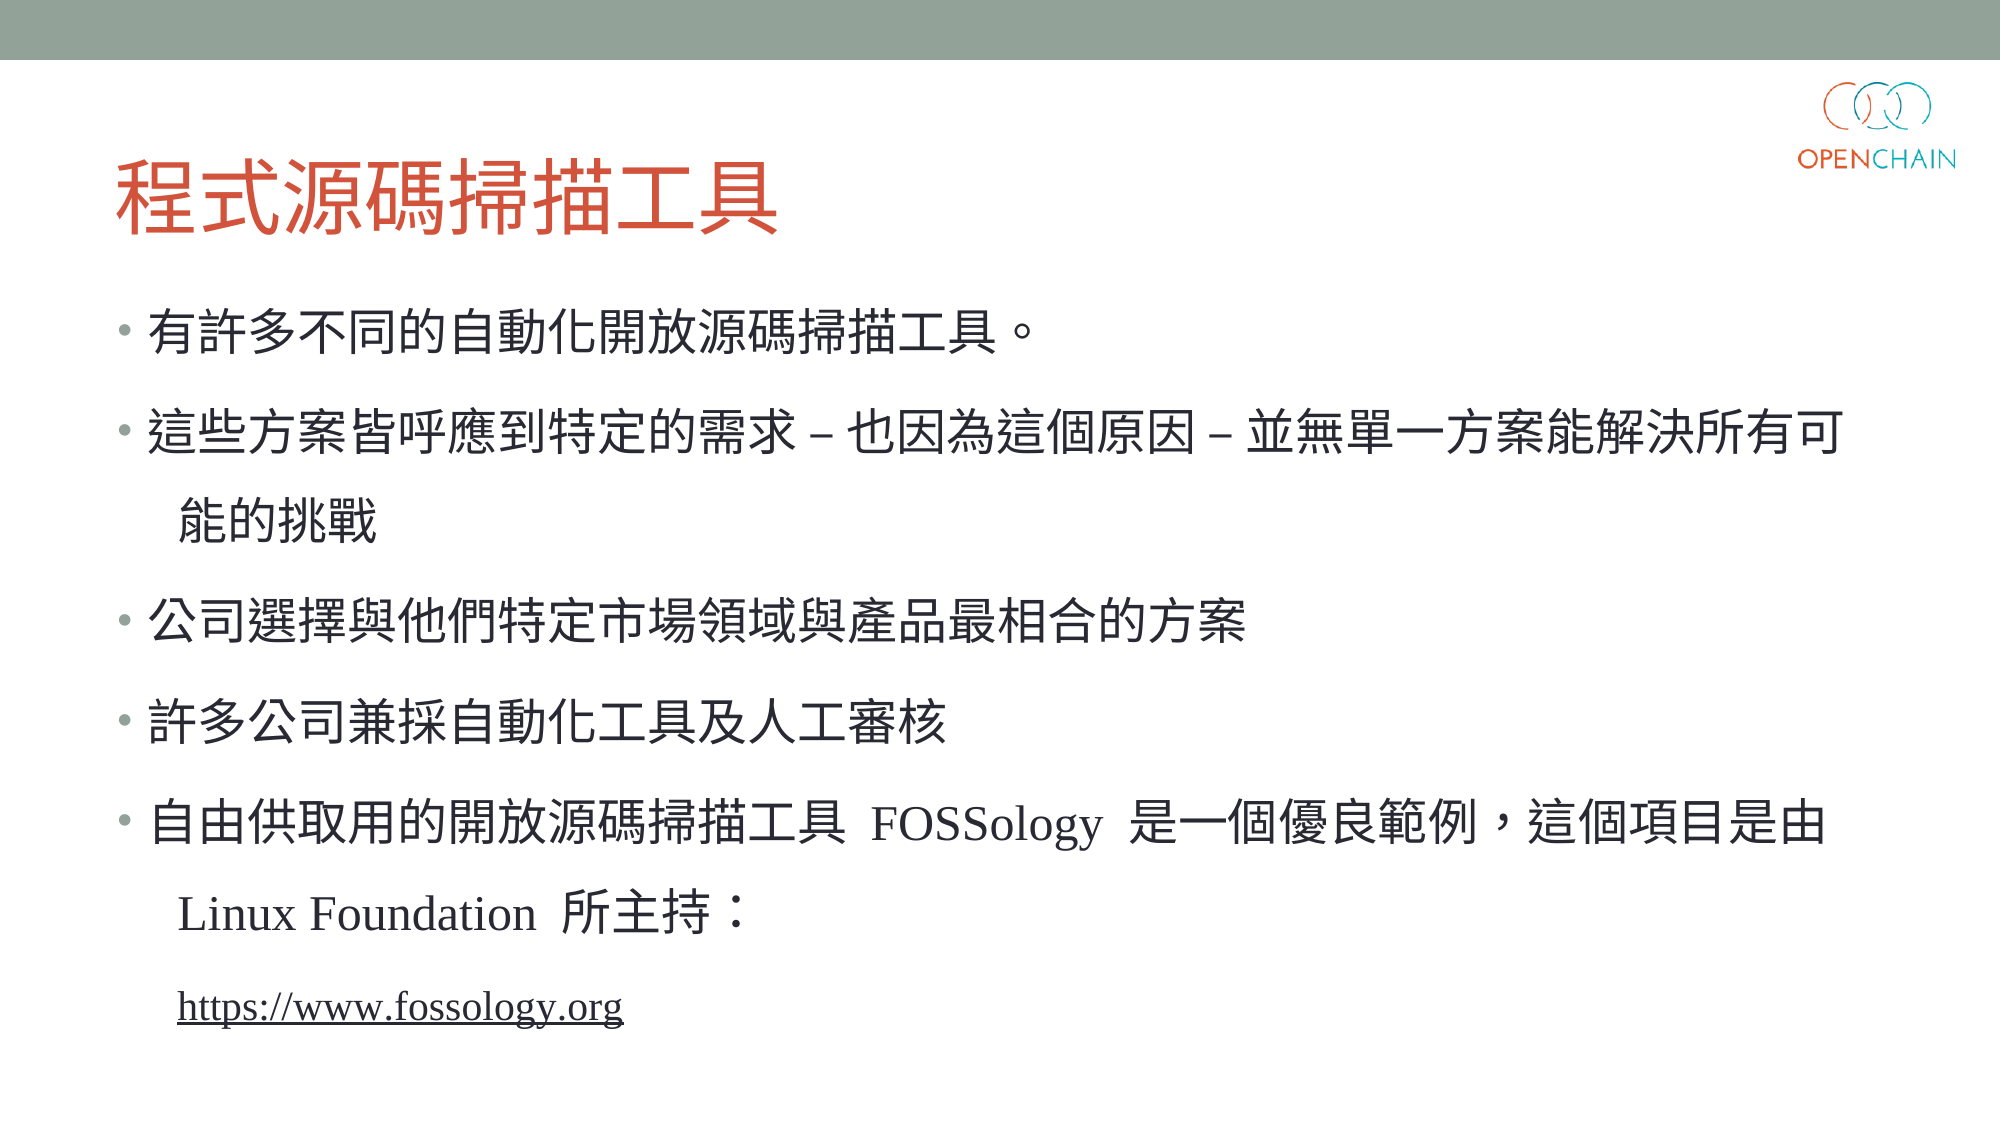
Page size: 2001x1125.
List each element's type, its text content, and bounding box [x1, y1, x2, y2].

title 程式源碼掃描工具 [99, 87, 1900, 251]
list 有許多不同的自動化開放源碼掃描工具。 這些方案皆呼應到特定的需求 – 也因為這個原因 – 並無單一方案能解決所有可能的挑戰 公司選擇與他們特定市場領域與產品最相合的方案 許多公司兼採自動化工具及人工審核 自由供取用的開放源碼掃描工具 FOSSology 是一個優良範例，這個項目是由 Linux Foundation 所主持： https://www.fossology.org [102, 262, 1898, 1075]
